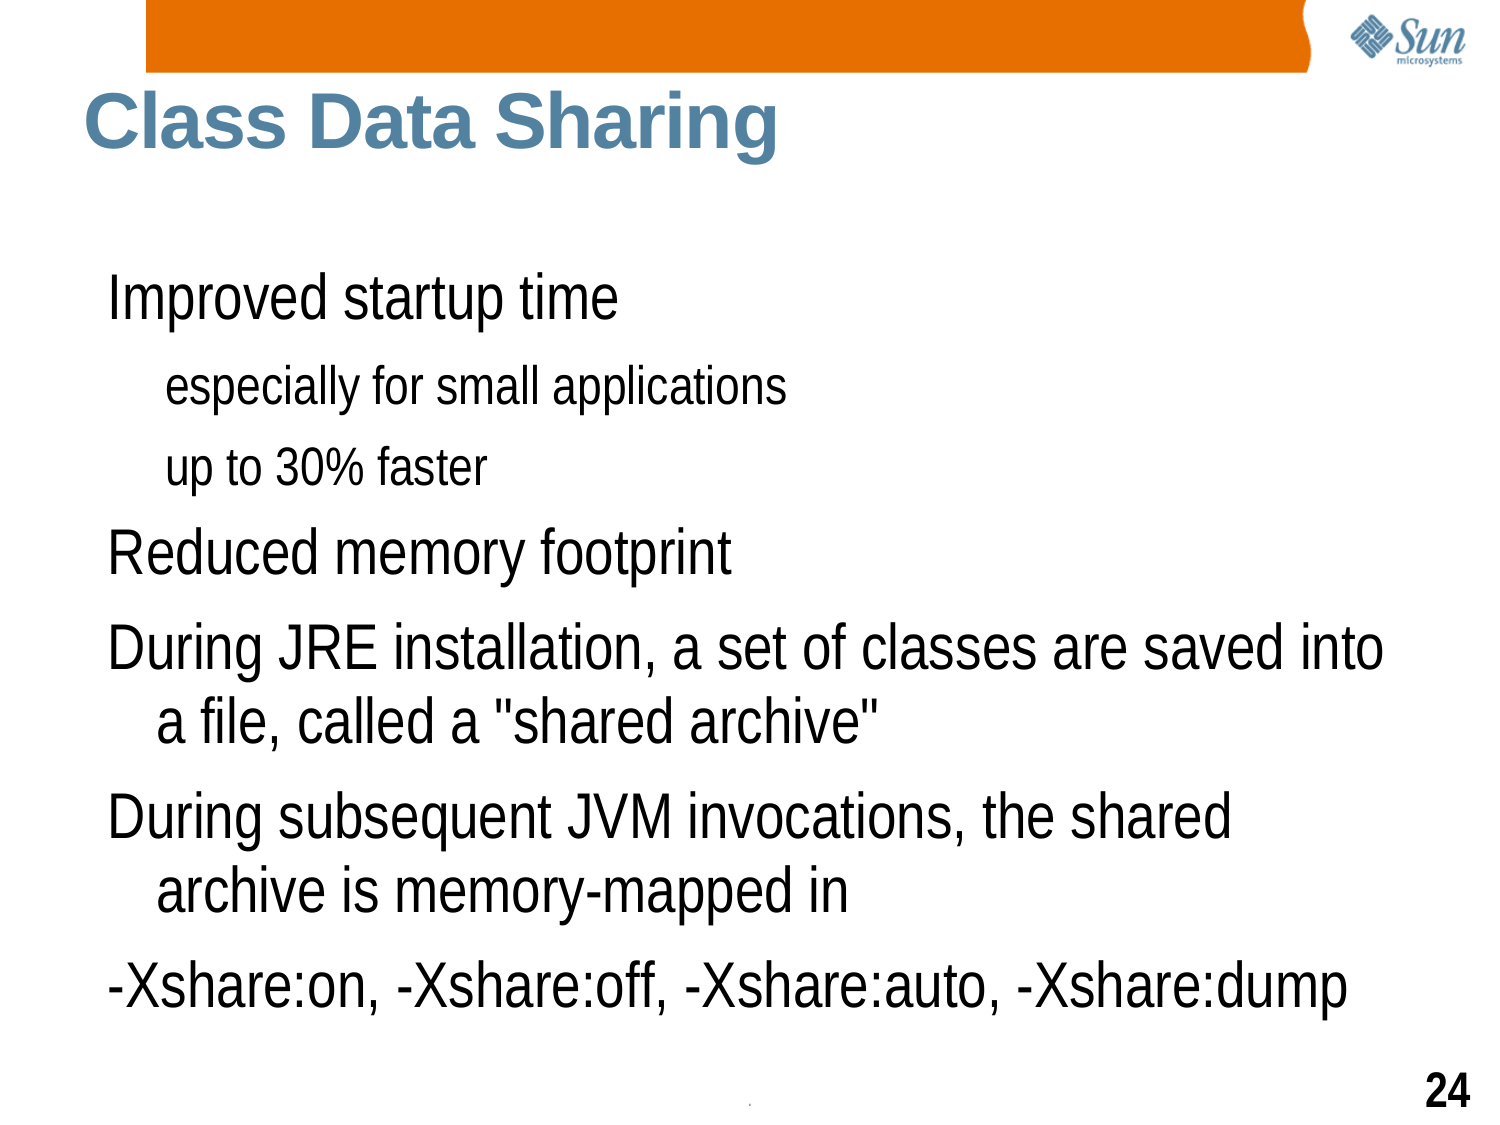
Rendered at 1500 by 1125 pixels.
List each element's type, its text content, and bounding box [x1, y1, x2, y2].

list Improved startup time especially for small applications up to 30% faster Reduced memory footprint During JRE installation, a set of classes are saved into a file, called a "shared archive" During subsequent JVM invocations, the shared archive is memory-mapped in -Xshare:on, -Xshare:off, -Xshare:auto, -Xshare:dump [88, 259, 1411, 1084]
picture [146, 0, 1500, 75]
title Class Data Sharing [83, 84, 1446, 227]
